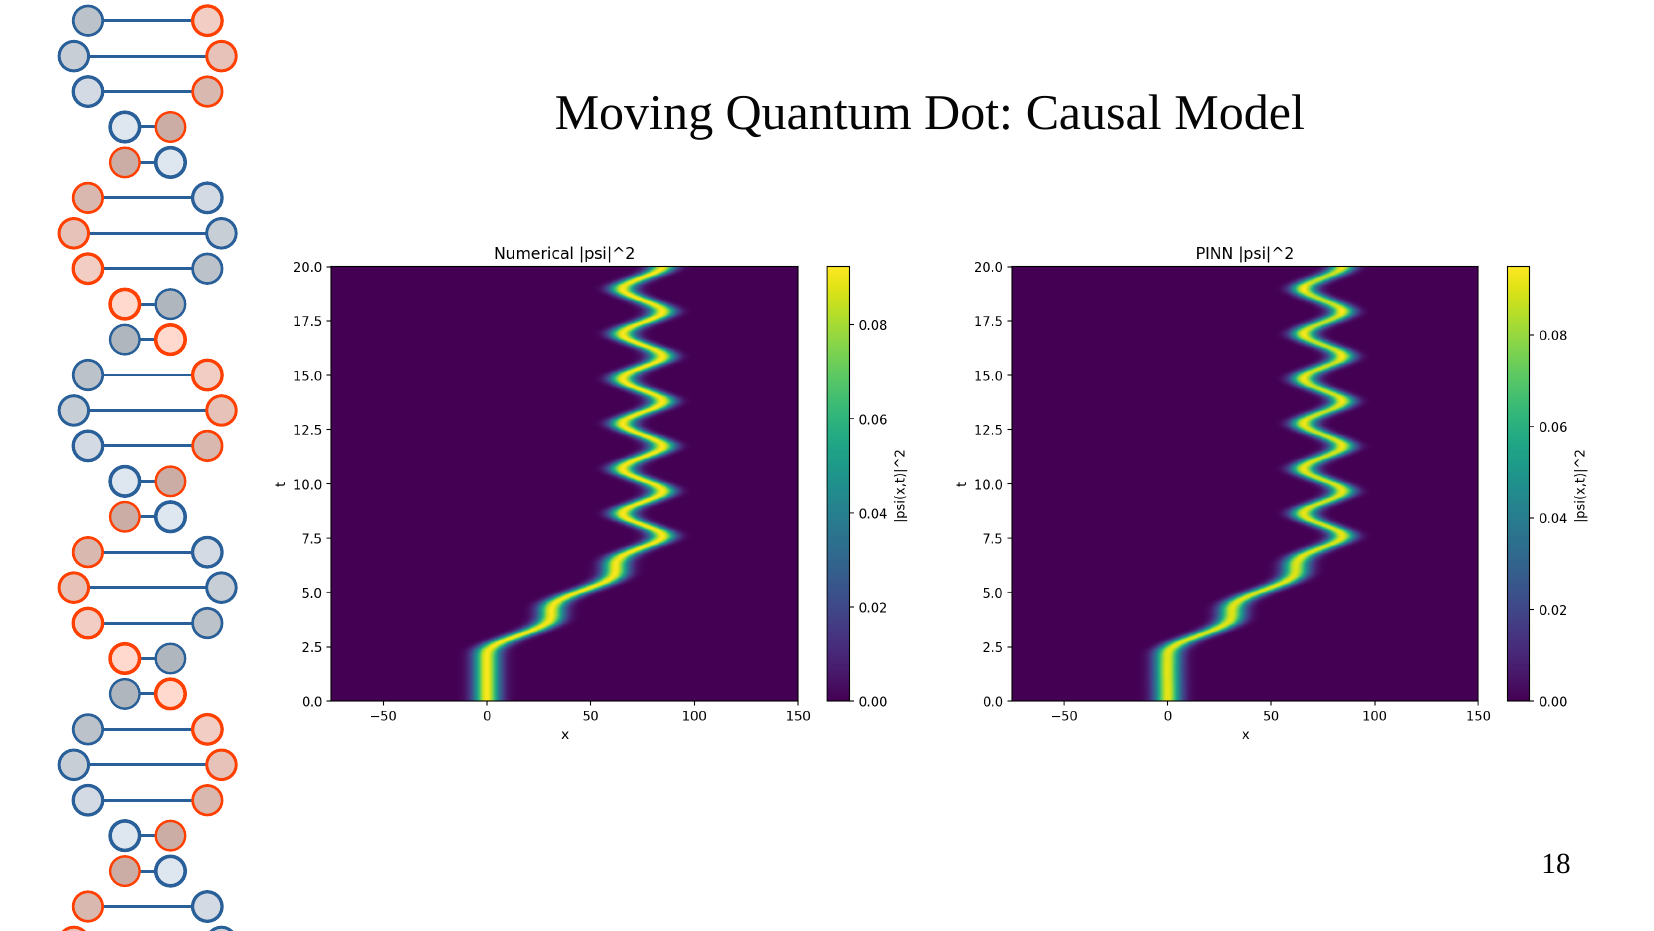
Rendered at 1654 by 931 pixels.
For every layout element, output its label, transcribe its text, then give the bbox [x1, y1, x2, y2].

title Moving Quantum Dot: Causal Model [265, 35, 1595, 189]
picture [265, 237, 915, 751]
picture [946, 237, 1595, 751]
